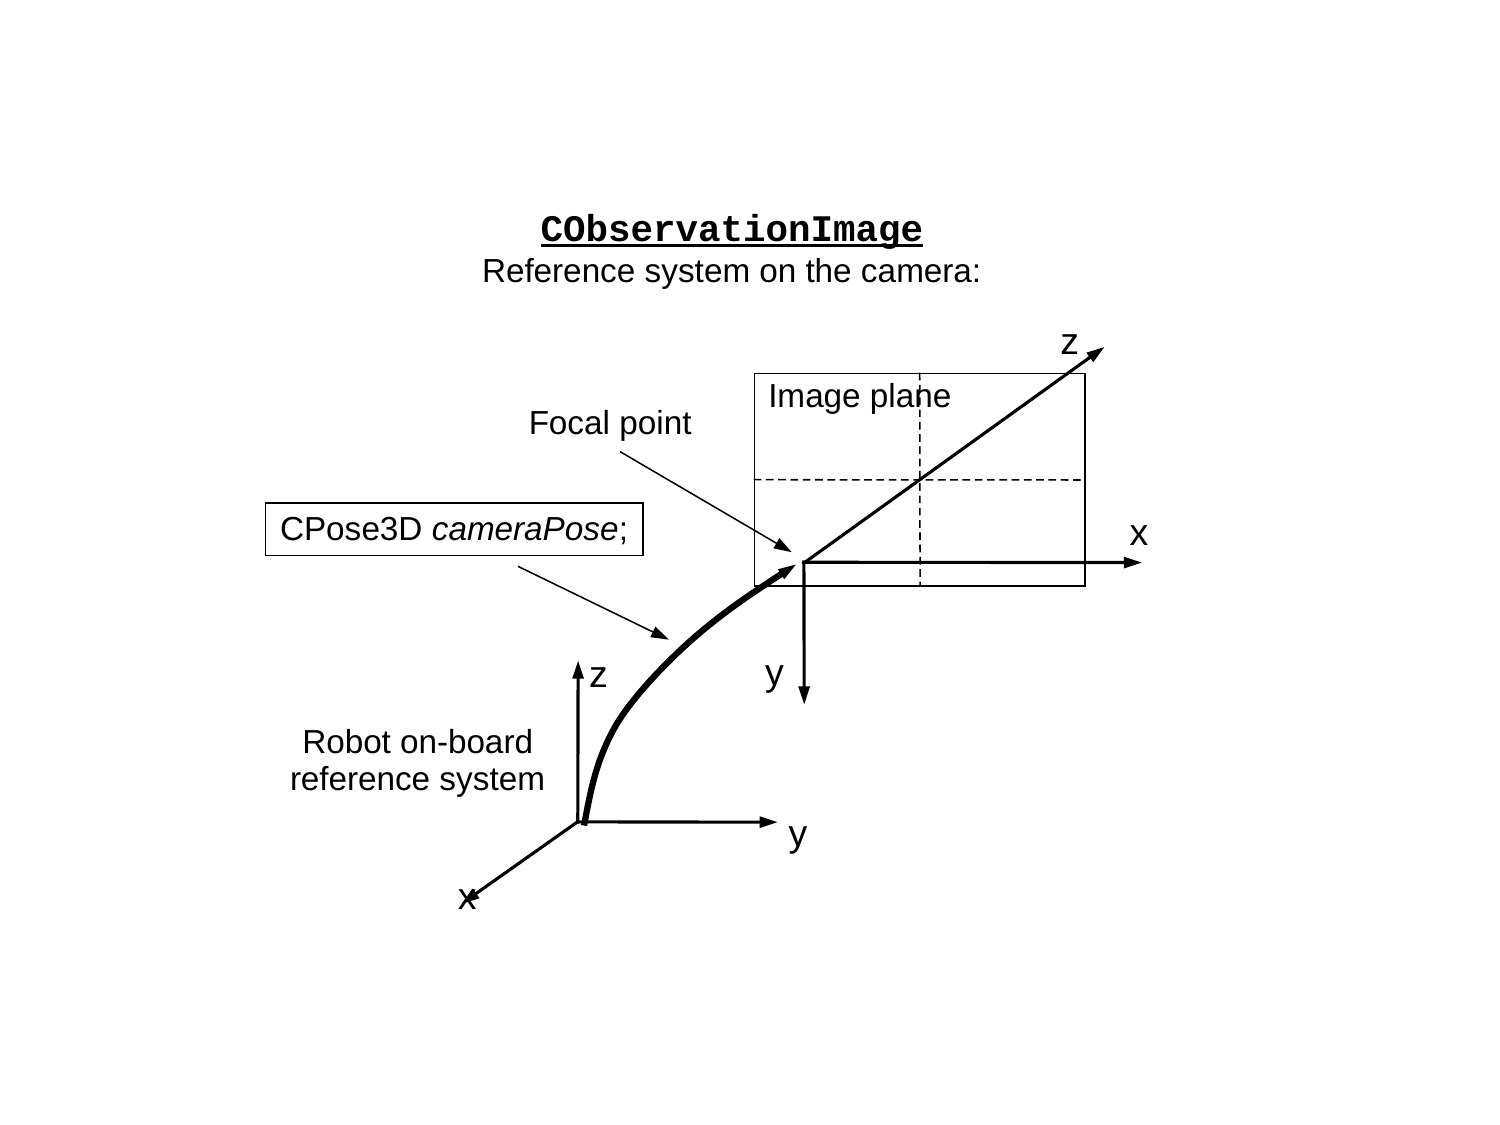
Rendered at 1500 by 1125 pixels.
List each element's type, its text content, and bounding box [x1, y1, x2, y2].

text_box y [750, 643, 799, 702]
text_box z [574, 645, 623, 703]
text_box z [1045, 313, 1094, 371]
text_box y [773, 804, 823, 863]
text_box x [1114, 503, 1164, 561]
text_box Image plane [753, 370, 967, 423]
text_box CPose3D cameraPose; [265, 502, 644, 556]
text_box Robot on-board reference system [275, 716, 561, 806]
text_box x [443, 867, 492, 926]
text_box z [1076, 360, 1094, 371]
text_box CObservationImage Reference system on the camera: [467, 202, 997, 298]
text_box Focal point [514, 397, 707, 450]
